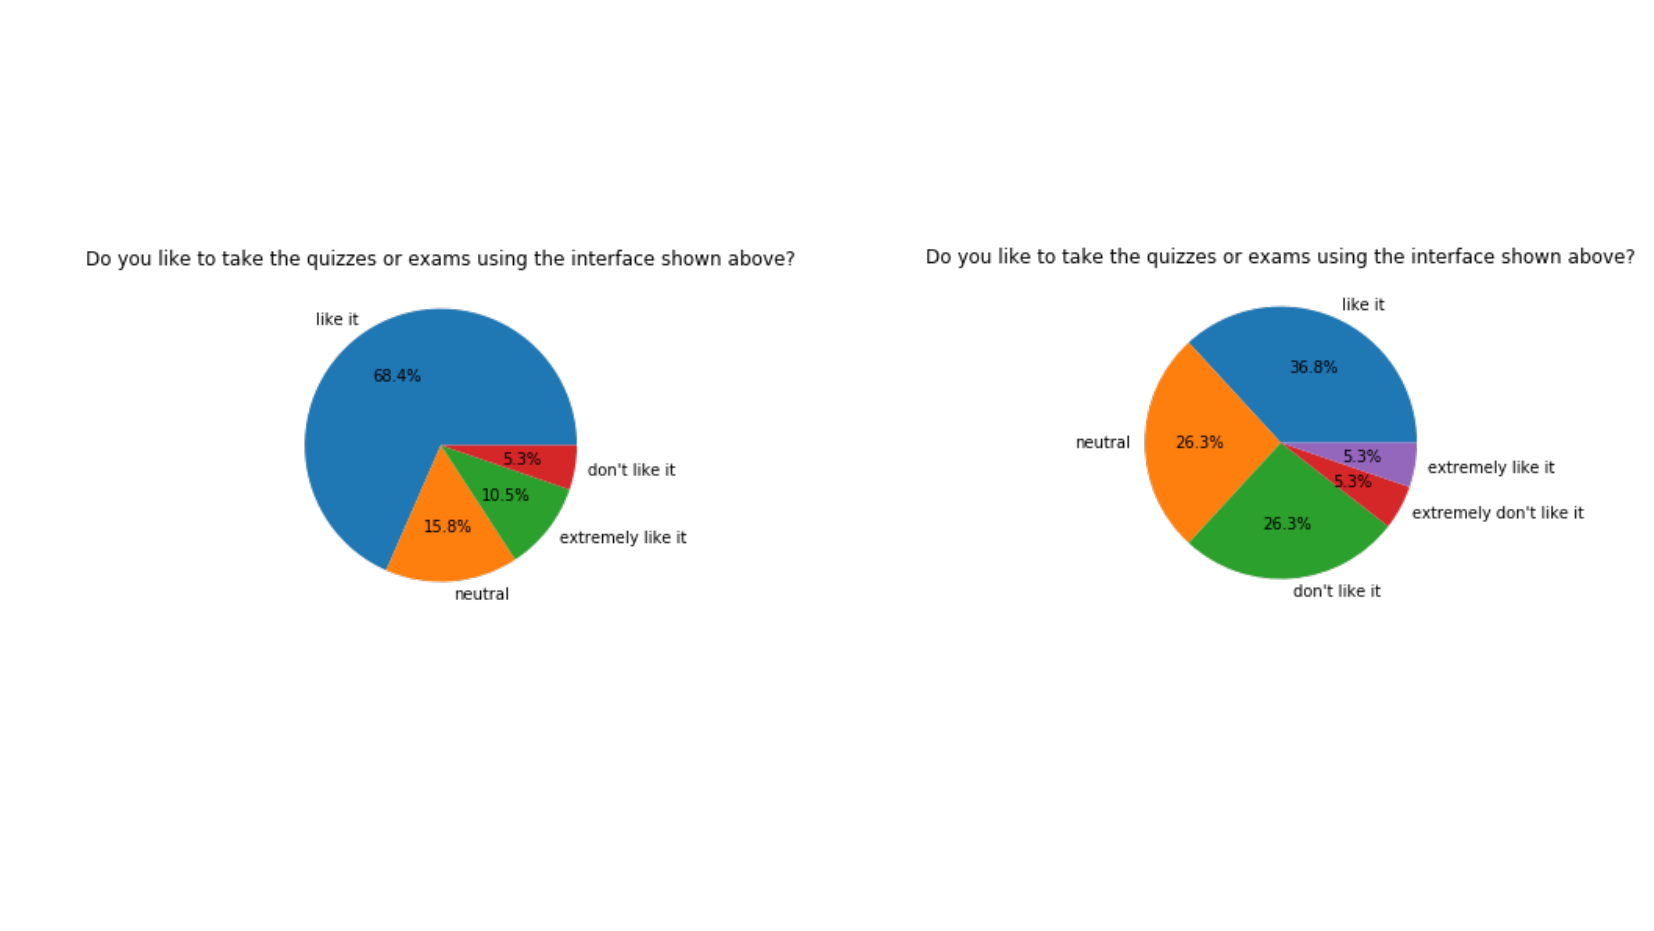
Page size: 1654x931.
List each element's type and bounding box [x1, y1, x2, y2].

picture [75, 239, 807, 633]
picture [915, 237, 1647, 631]
